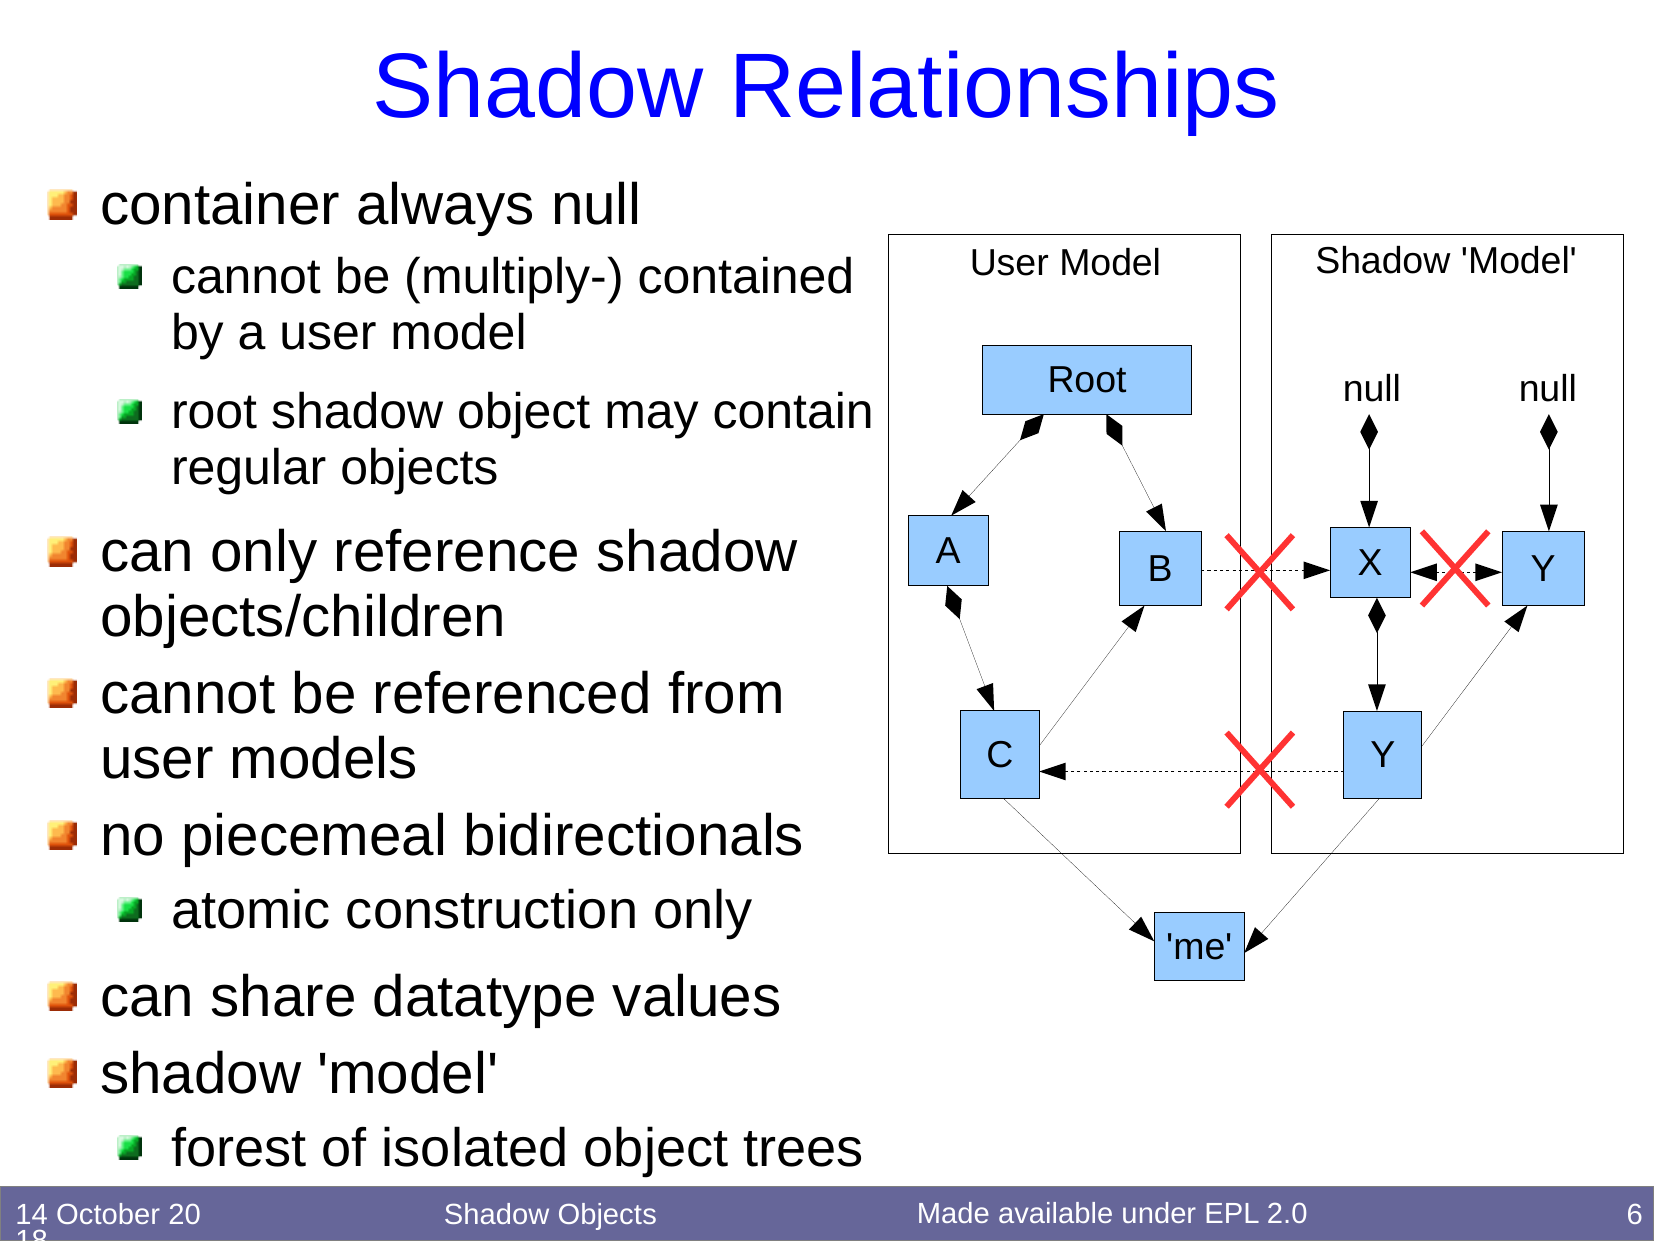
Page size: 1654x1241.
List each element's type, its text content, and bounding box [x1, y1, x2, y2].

text_box Shadow 'Model' [1300, 232, 1608, 332]
text_box null [1503, 360, 1592, 418]
text_box User Model [955, 234, 1225, 294]
text_box Y [1502, 531, 1585, 606]
text_box Y [1343, 711, 1422, 799]
text_box B [1119, 531, 1202, 606]
text_box X [1330, 527, 1411, 598]
list container always null cannot be (multiply-) contained by a user model root shadow object may contain regular objects can only reference shadow objects/children cannot be referenced from user models no piecemeal bidirectionals atomic construction only can share datatype values shadow 'model' forest of isolated object trees [29, 171, 889, 1176]
text_box Root [982, 345, 1192, 415]
text_box A [908, 515, 989, 586]
text_box null [1328, 360, 1416, 418]
text_box 'me' [1154, 912, 1245, 981]
title Shadow Relationships [82, 0, 1571, 172]
text_box C [960, 710, 1040, 799]
